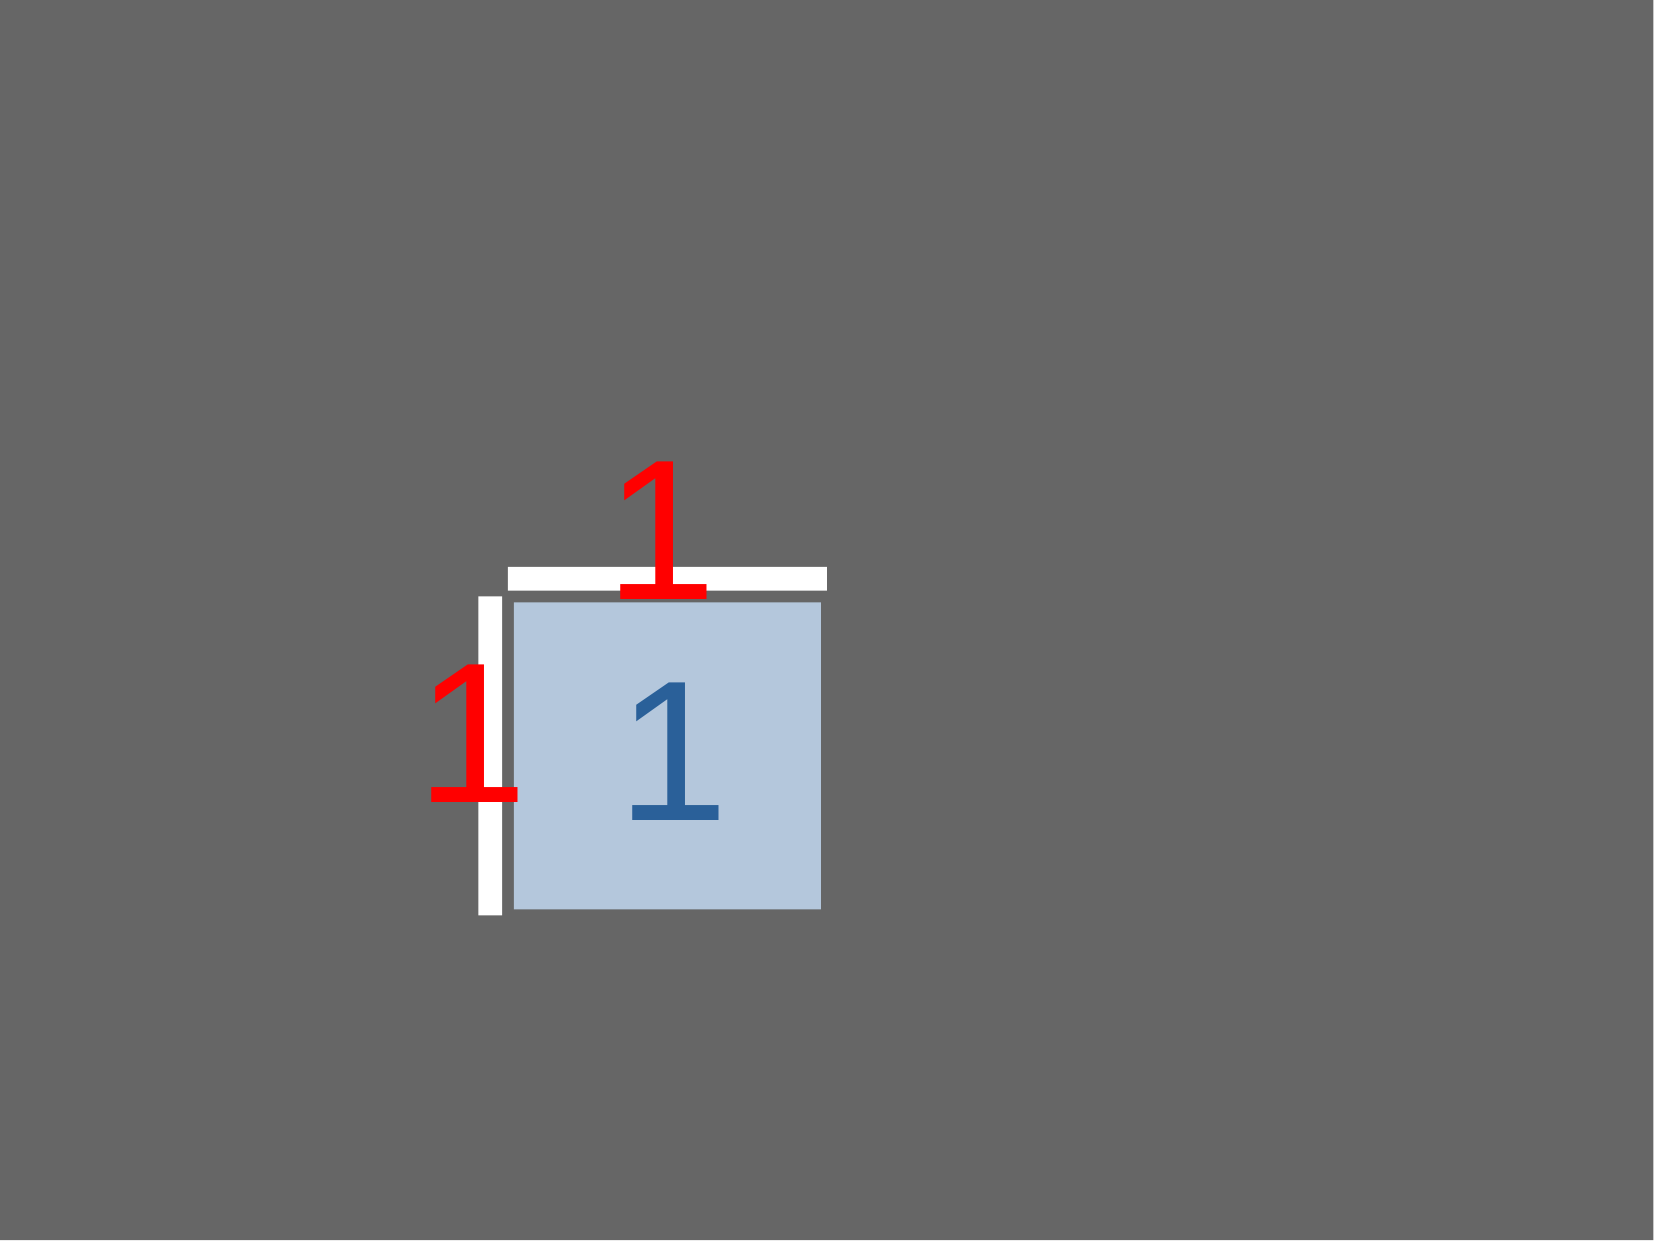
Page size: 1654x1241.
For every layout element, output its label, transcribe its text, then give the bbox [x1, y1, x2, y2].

text_box 1 [590, 411, 732, 650]
text_box 1 [401, 614, 543, 853]
text_box 1 [602, 631, 744, 871]
text_box [0, 0, 1654, 1241]
